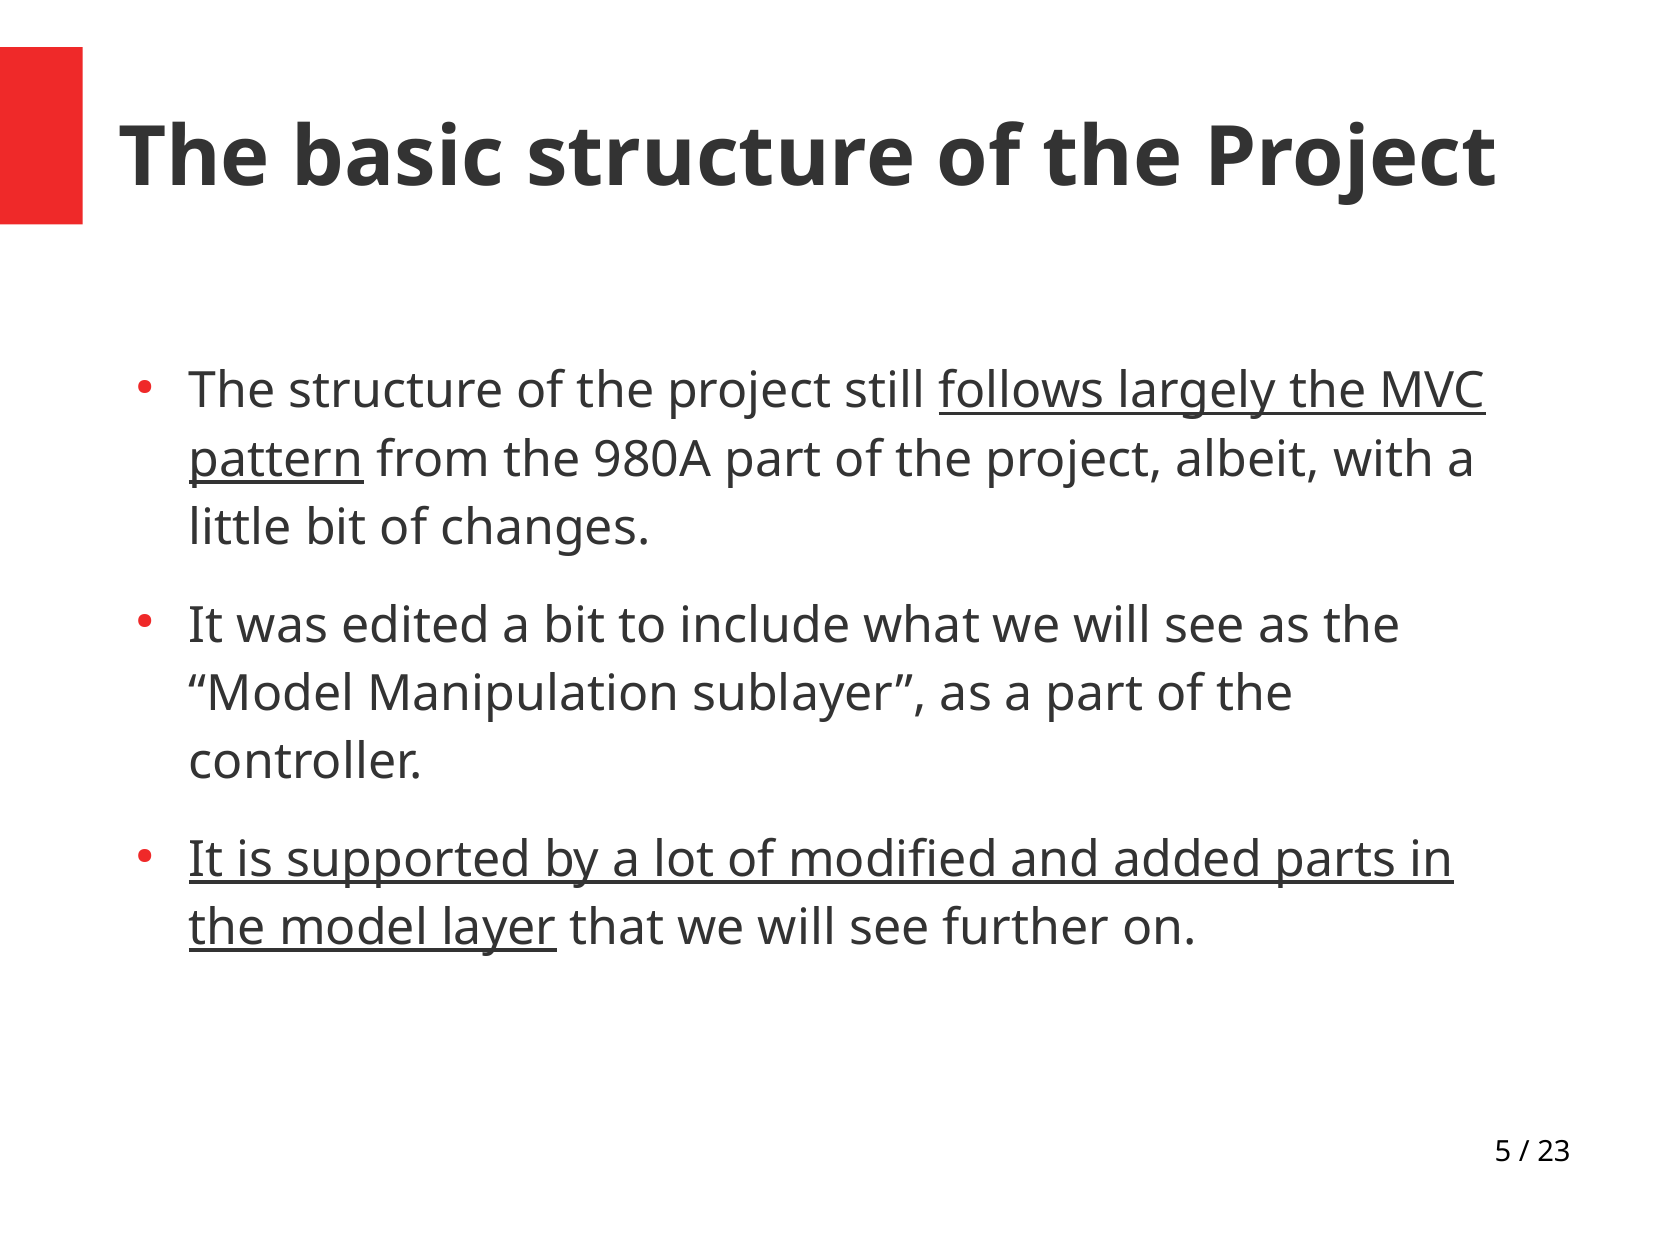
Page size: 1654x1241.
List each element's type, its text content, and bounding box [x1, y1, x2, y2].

title The basic structure of the Project [118, 49, 1571, 257]
list The structure of the project still follows largely the MVC pattern from the 980A part of the project, albeit, with a little bit of changes. It was edited a bit to include what we will see as the “Model Manipulation sublayer”, as a part of the controller. It is supported by a lot of modified and added parts in the model layer that we will see further on. [118, 354, 1536, 1074]
